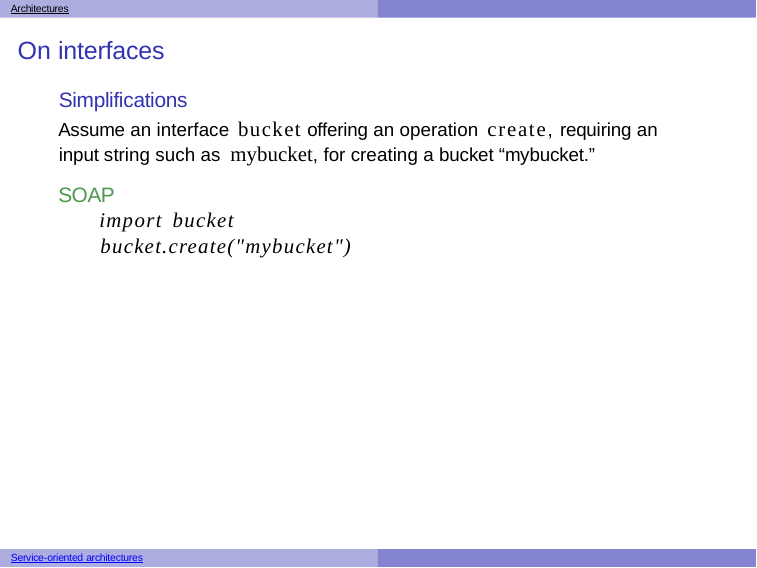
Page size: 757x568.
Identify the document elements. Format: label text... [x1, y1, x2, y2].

text_box [0, 549, 756, 567]
text_box Service-oriented architectures [8, 549, 152, 564]
text_box Architectures [8, 0, 748, 15]
text_box Simplifications Assume an interface bucket offering an operation create, requiring an input string such as mybucket, for creating a bucket “mybucket.” SOAP import bucket bucket.create("mybucket") [56, 80, 699, 258]
title On interfaces [15, 32, 508, 130]
